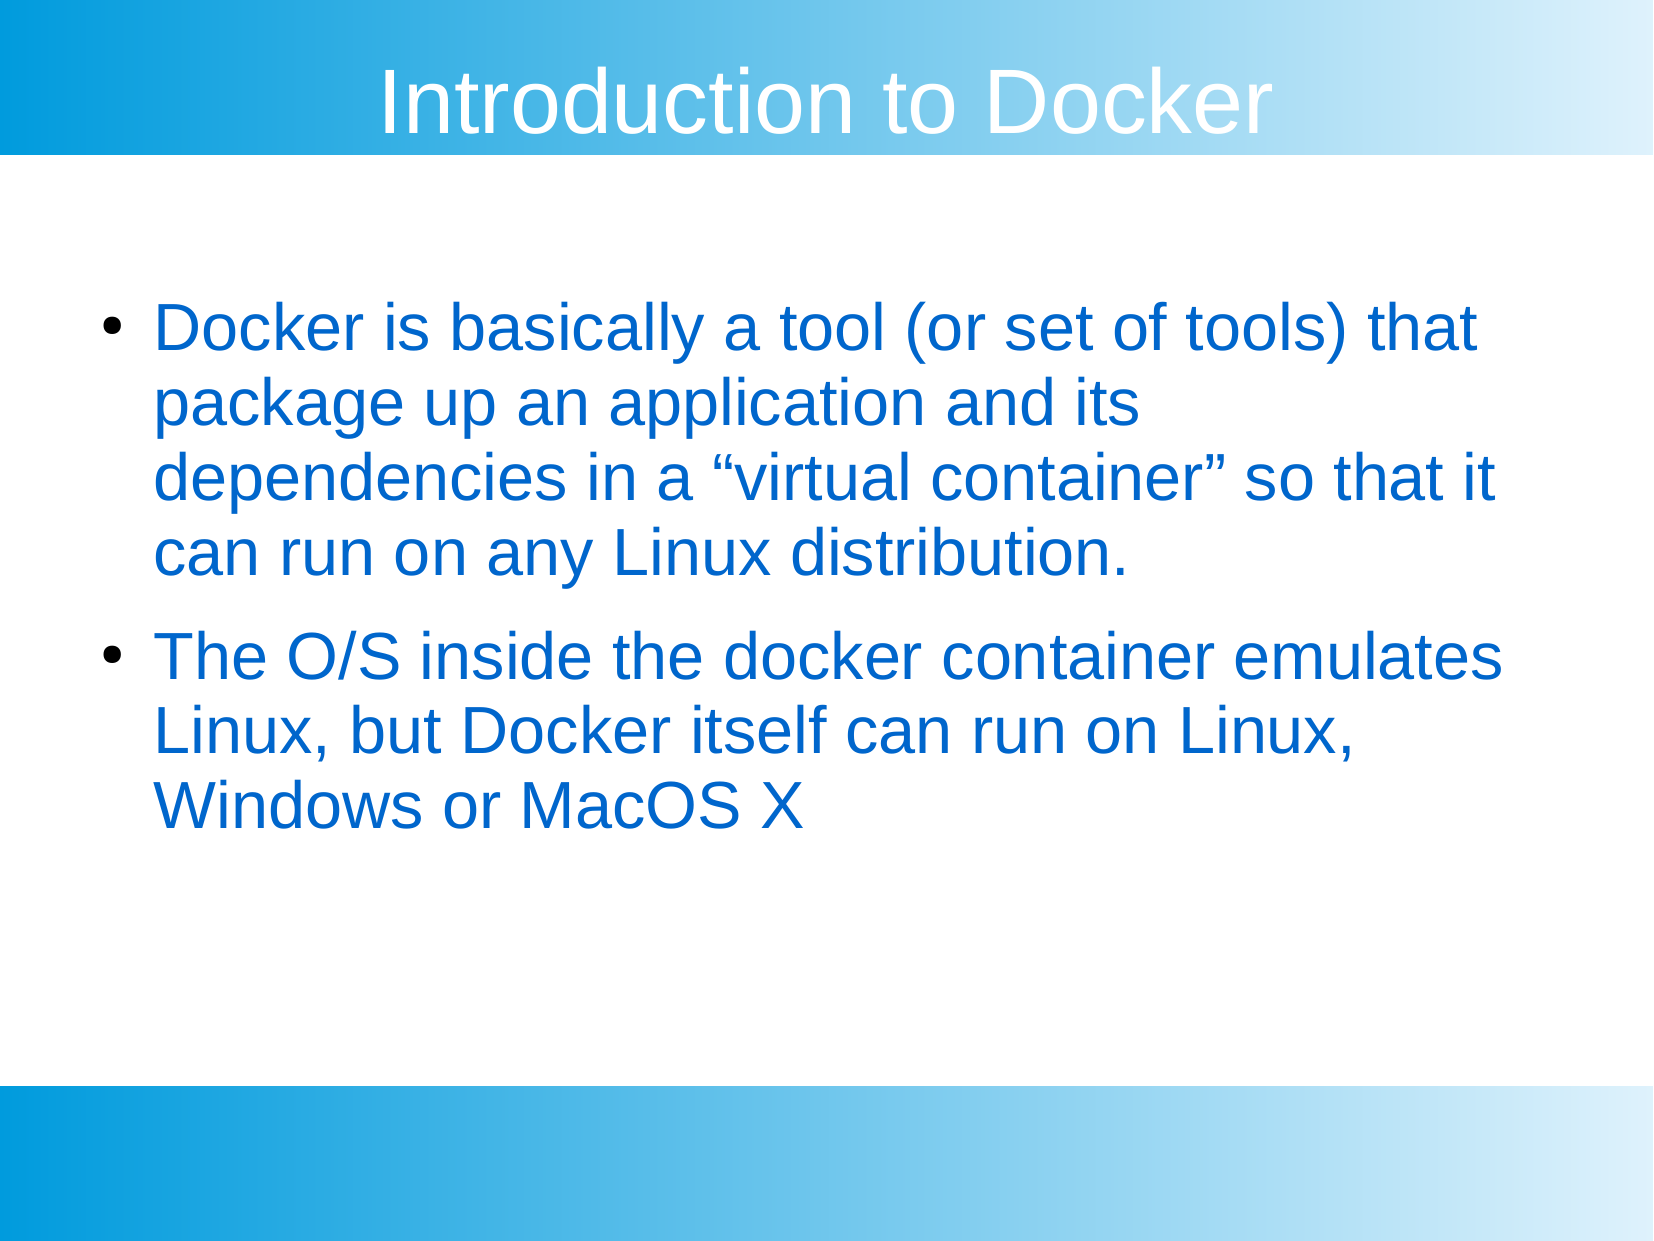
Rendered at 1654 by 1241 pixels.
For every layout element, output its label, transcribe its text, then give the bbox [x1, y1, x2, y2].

list Docker is basically a tool (or set of tools) that package up an application and its dependencies in a “virtual container” so that it can run on any Linux distribution. The O/S inside the docker container emulates Linux, but Docker itself can run on Linux, Windows or MacOS X [82, 290, 1571, 1010]
title Introduction to Docker [82, 49, 1571, 155]
